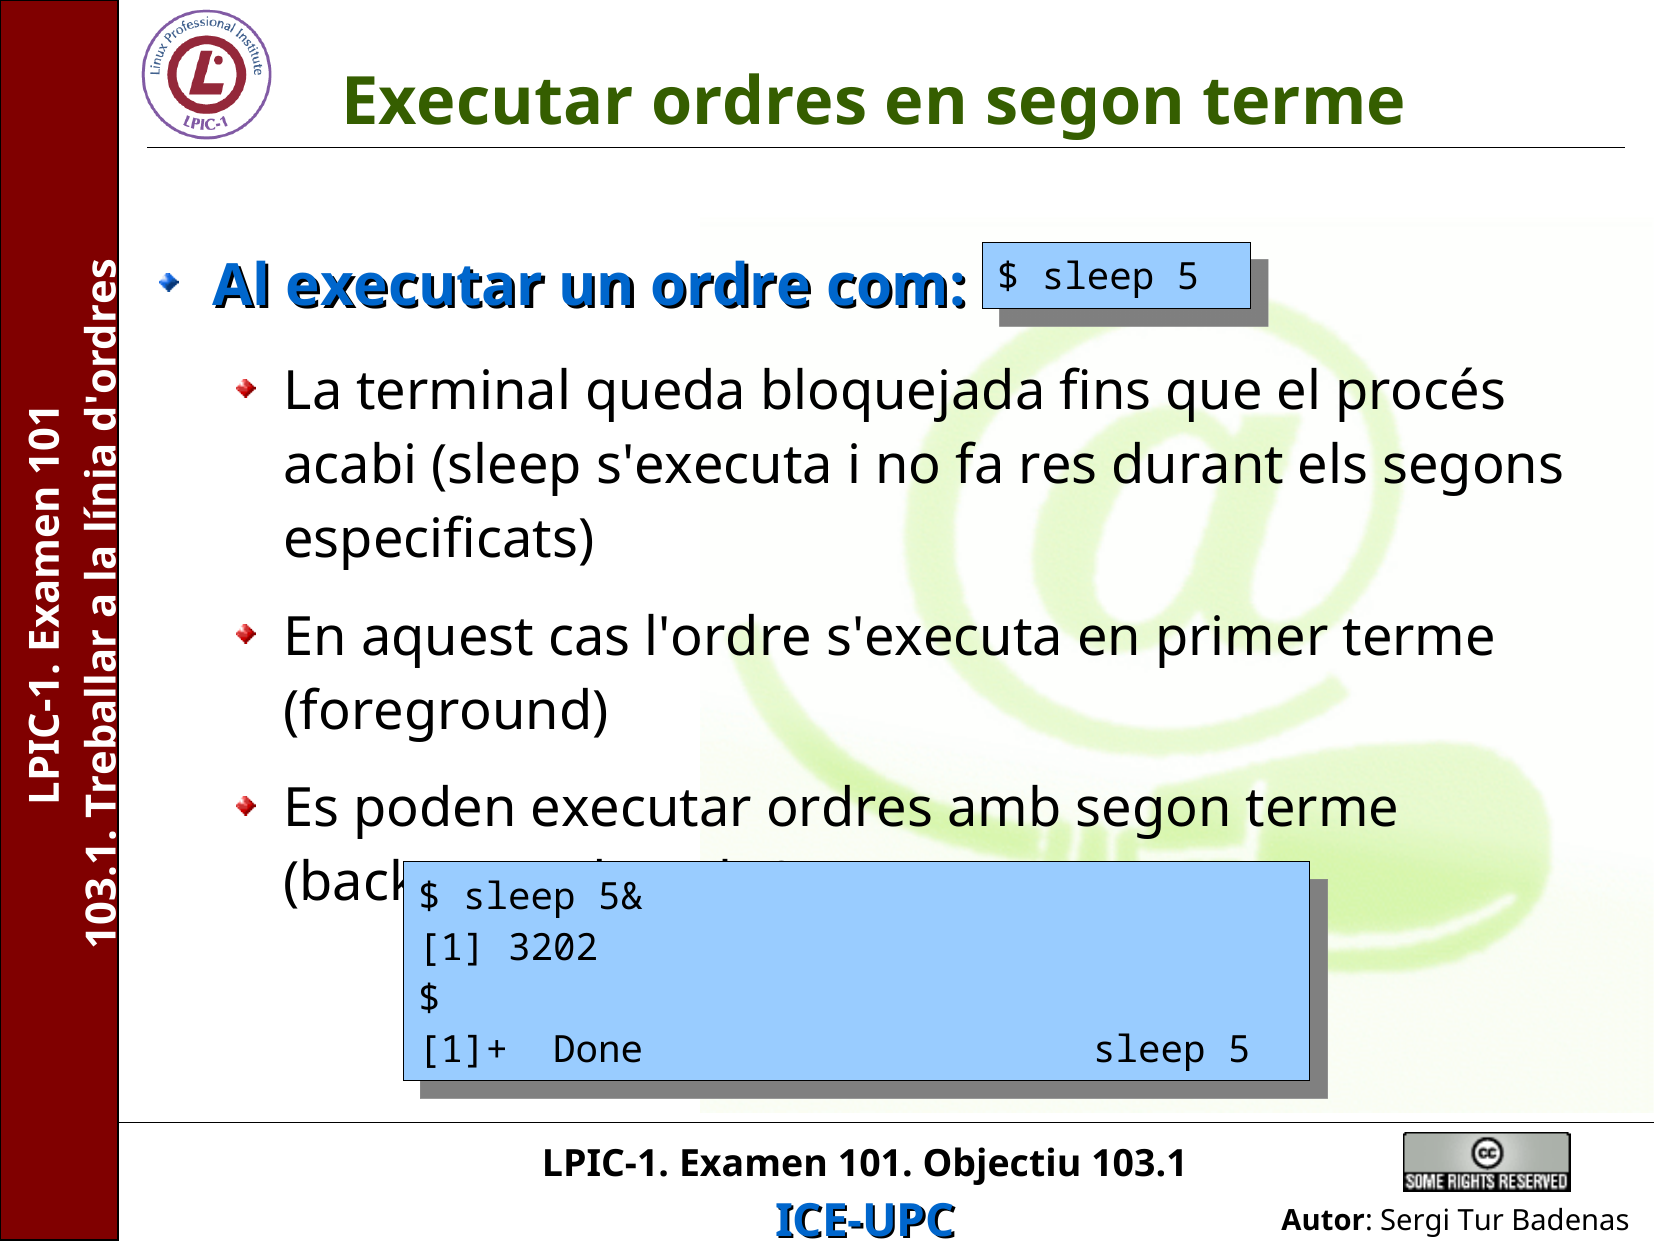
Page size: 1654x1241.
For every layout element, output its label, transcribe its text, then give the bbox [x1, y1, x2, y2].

list Al executar un ordre com: La terminal queda bloquejada fins que el procés acabi (sleep s'executa i no fa res durant els segons especificats) En aquest cas l'ordre s'executa en primer terme (foreground) Es poden executar ordres amb segon terme (background) amb & [141, 242, 1630, 1078]
text_box $ sleep 5 [982, 242, 1251, 303]
title Executar ordres en segon terme [129, 56, 1619, 141]
picture [135, 5, 277, 56]
text_box $ sleep 5& [1] 3202 $ [1]+ Done sleep 5 [403, 861, 1310, 1058]
picture [700, 217, 1654, 1113]
picture [1403, 1132, 1571, 1192]
